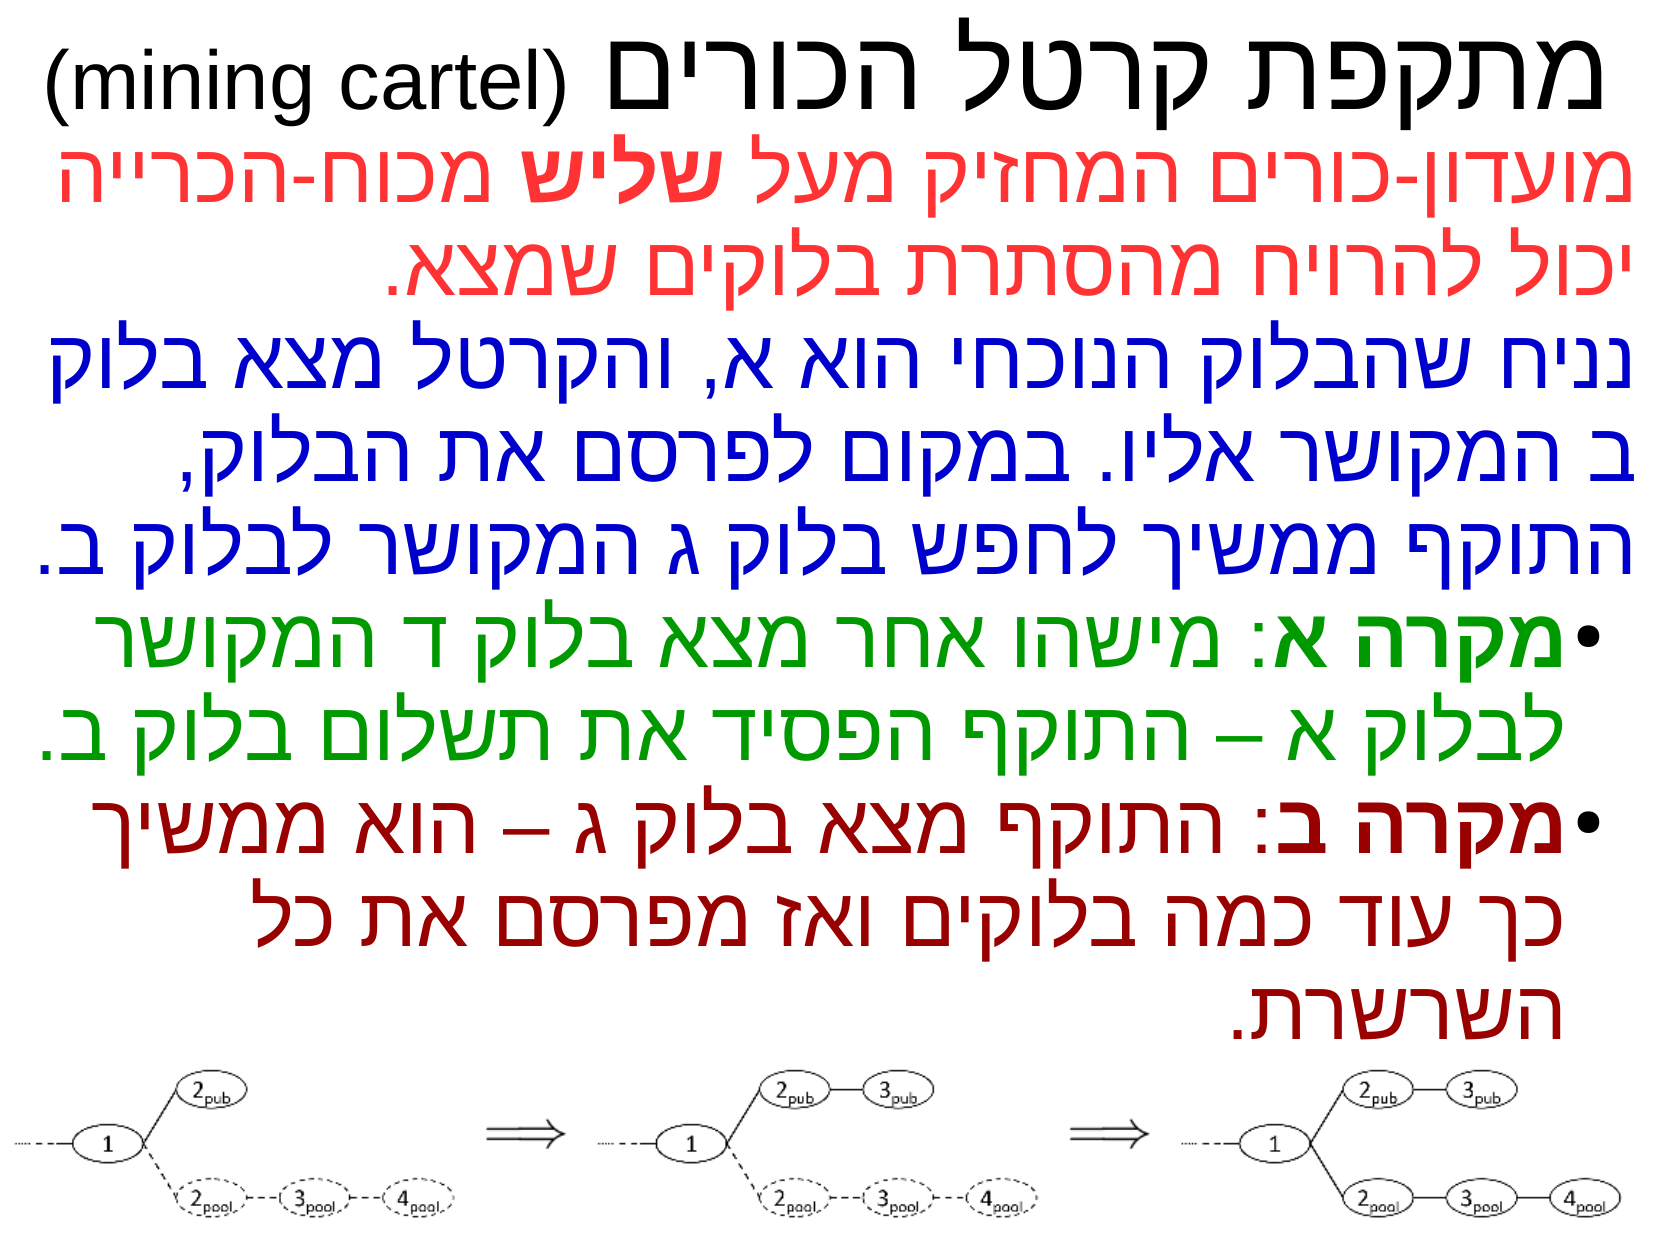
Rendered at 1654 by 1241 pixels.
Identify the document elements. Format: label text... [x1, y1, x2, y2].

picture [0, 1041, 1654, 1241]
text_box מועדון-כורים המחזיק מעל שליש מכוח-הכרייה יכול להרויח מהסתרת בלוקים שמצא. נניח שהבלוק הנוכחי הוא א, והקרטל מצא בלוק ב המקושר אליו. במקום לפרסם את הבלוק, התוקף ממשיך לחפש בלוק ג המקושר לבלוק ב. מקרה א: מישהו אחר מצא בלוק ד המקושר לבלוק א – התוקף הפסיד את תשלום בלוק ב. מקרה ב: התוקף מצא בלוק ג – הוא ממשיך כך עוד כמה בלוקים ואז מפרסם את כל השרשרת. [0, 120, 1654, 1041]
text_box מתקפת קרטל הכורים (mining cartel) [0, 0, 1654, 120]
